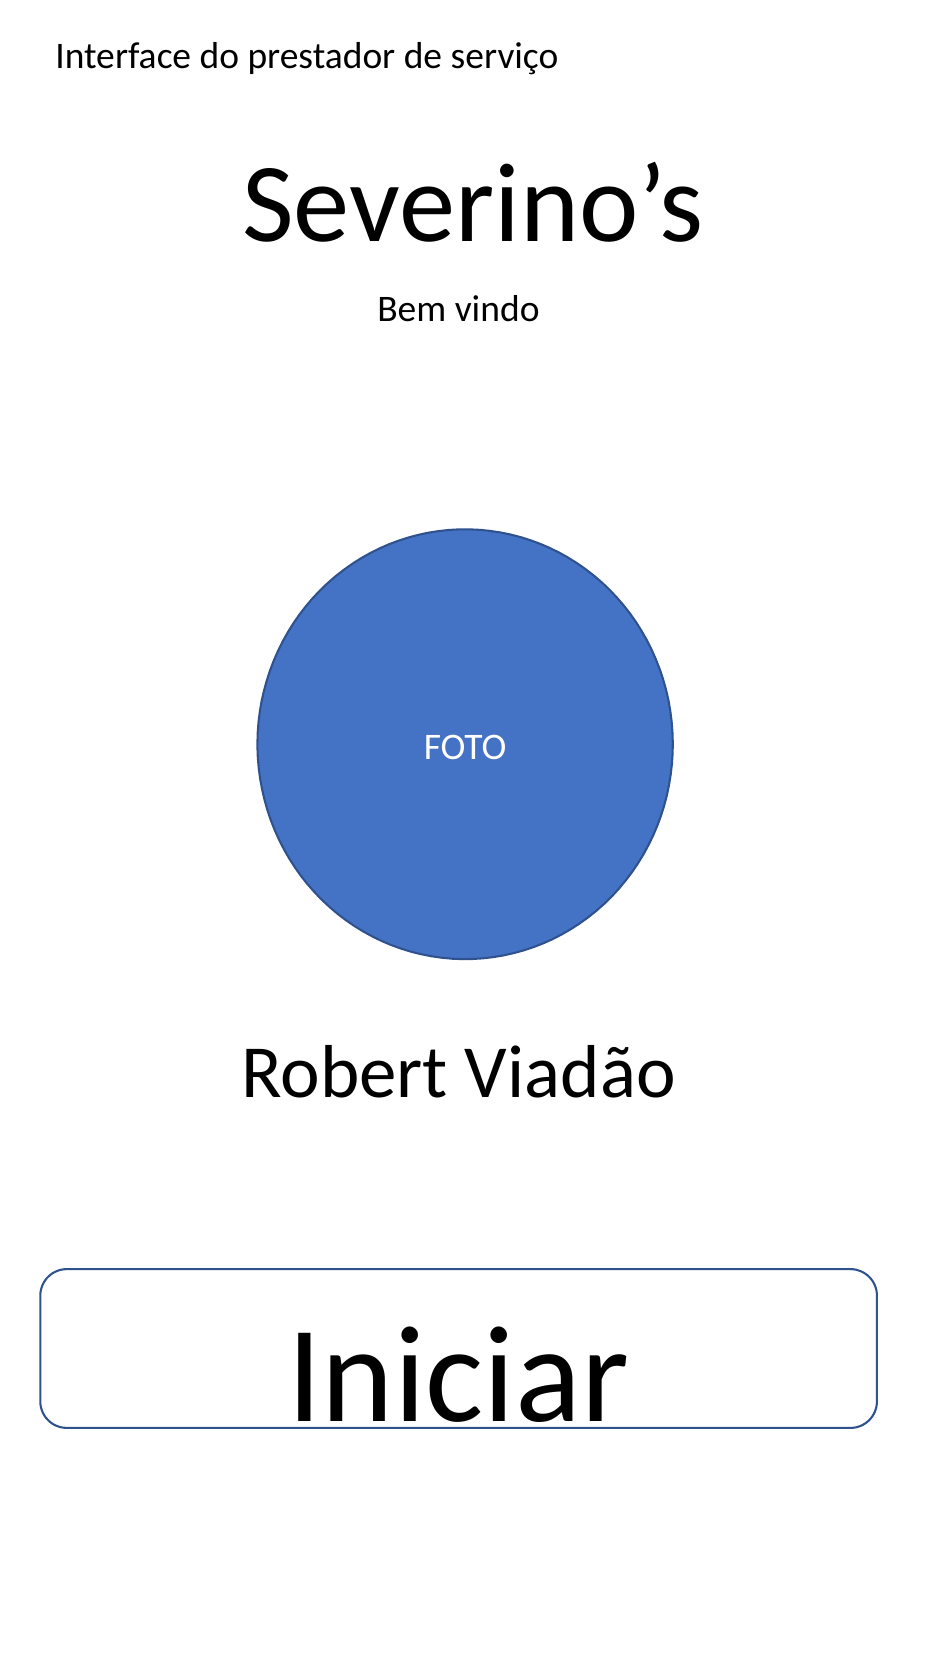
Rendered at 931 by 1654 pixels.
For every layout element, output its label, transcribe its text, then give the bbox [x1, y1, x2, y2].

text_box Iniciar [40, 1269, 877, 1428]
text_box Severino’s [106, 121, 840, 273]
text_box FOTO [257, 529, 673, 960]
text_box Bem vindo [282, 276, 635, 338]
text_box Robert Viadão [77, 1015, 840, 1122]
text_box Interface do prestador de serviço [40, 23, 802, 84]
